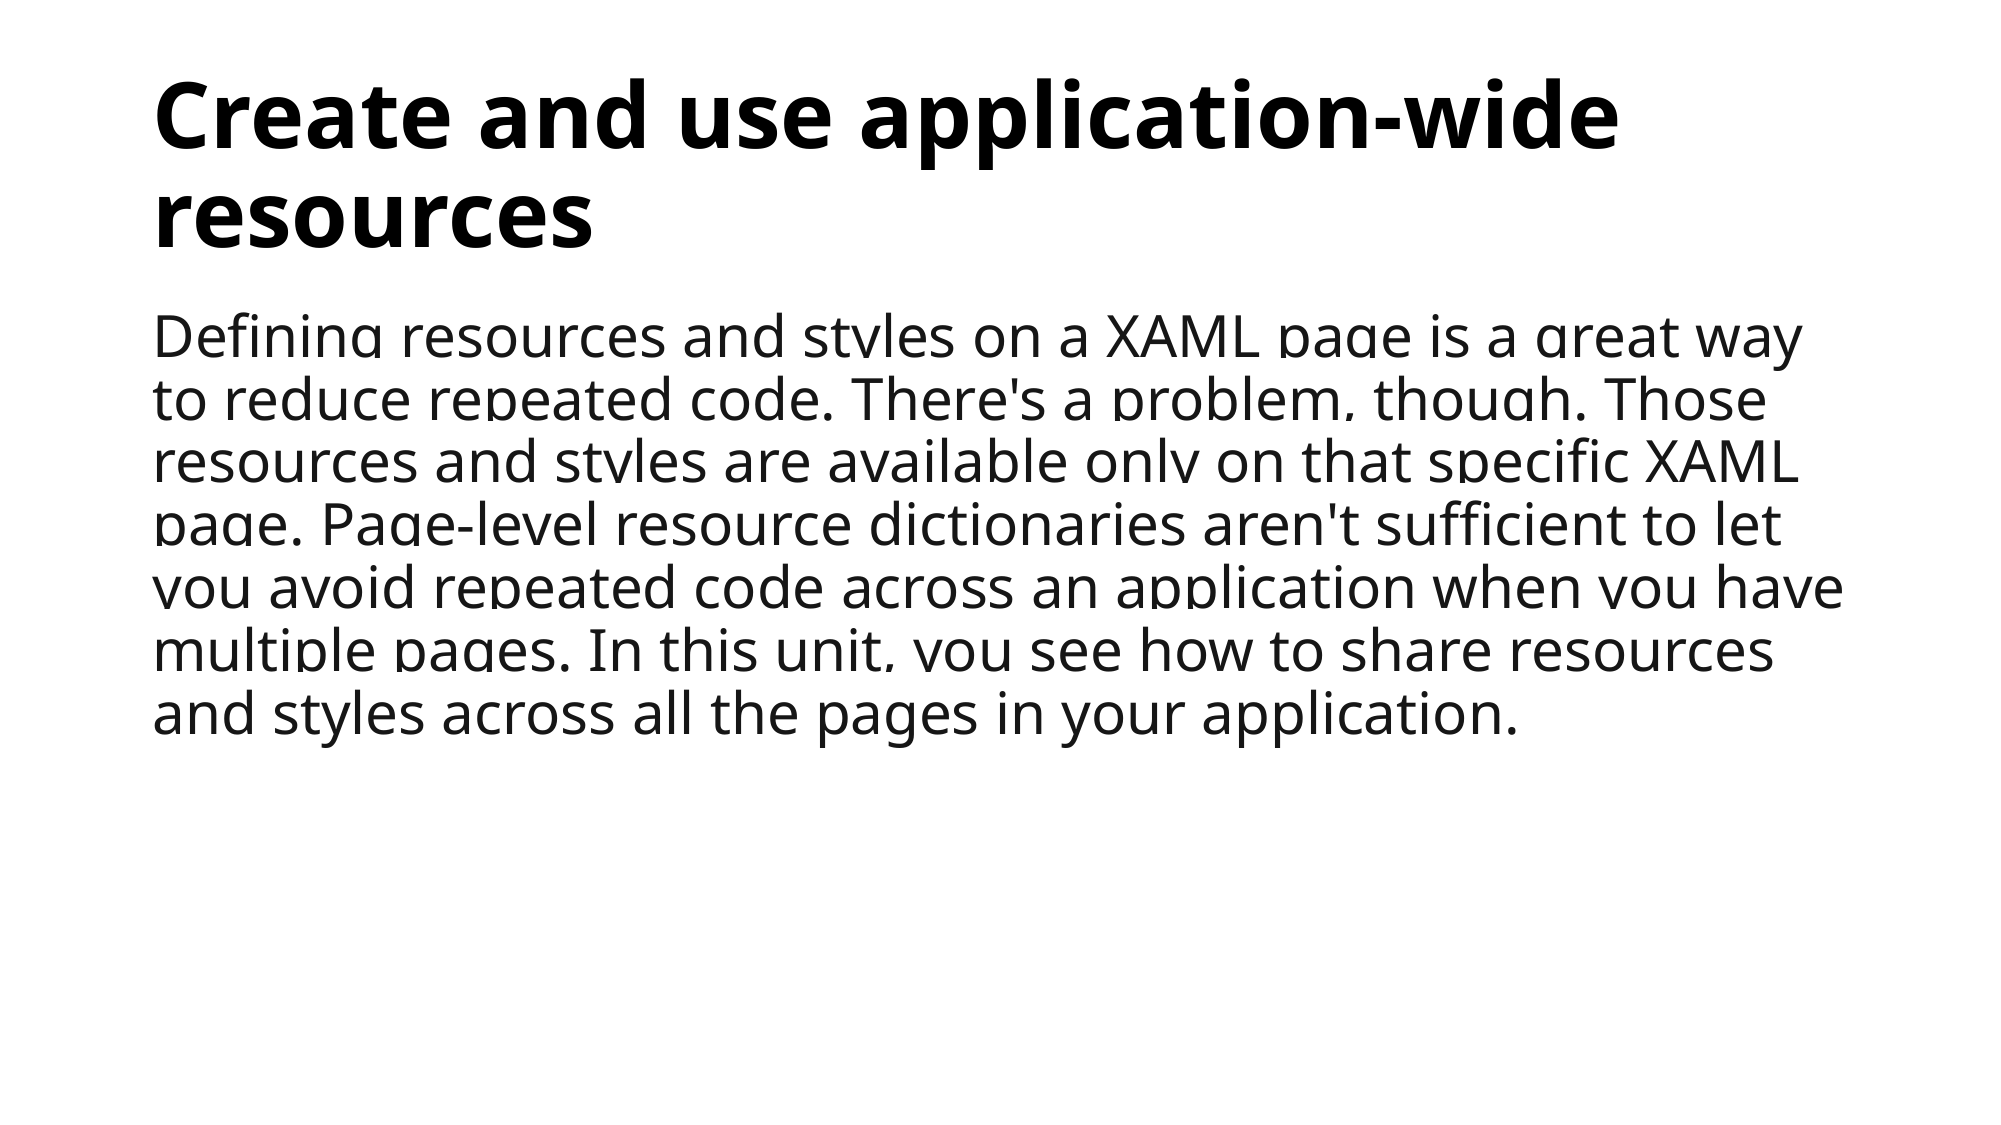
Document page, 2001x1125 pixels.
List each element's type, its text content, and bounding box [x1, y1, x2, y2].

list Defining resources and styles on a XAML page is a great way to reduce repeated code. There's a problem, though. Those resources and styles are available only on that specific XAML page. Page-level resource dictionaries aren't sufficient to let you avoid repeated code across an application when you have multiple pages. In this unit, you see how to share resources and styles across all the pages in your application. [137, 299, 1863, 1014]
title Create and use application-wide resources [137, 59, 1863, 278]
